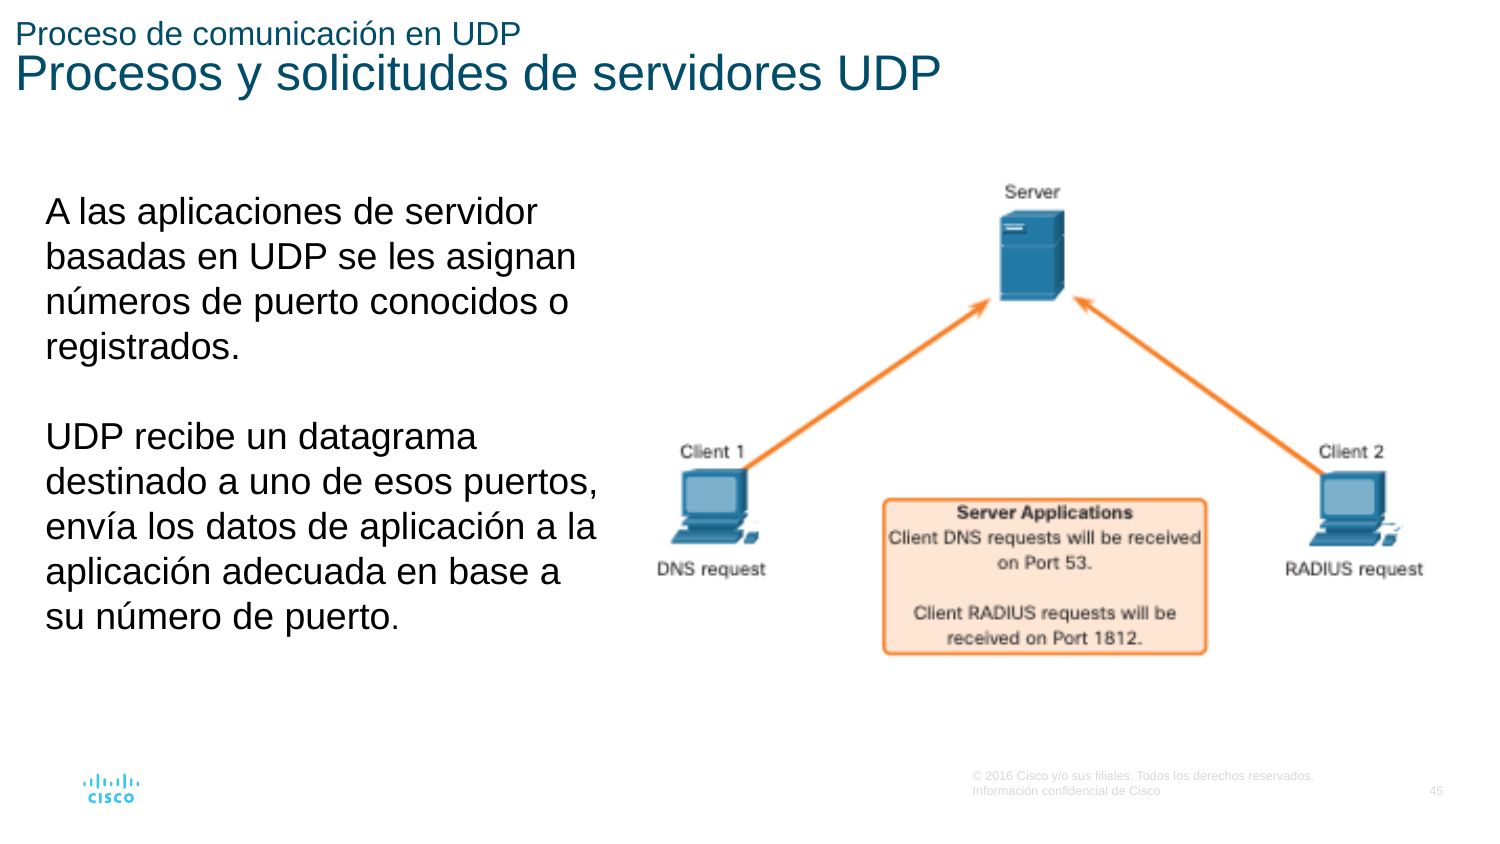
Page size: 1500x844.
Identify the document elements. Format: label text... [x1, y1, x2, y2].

title Proceso de comunicación en UDP Procesos y solicitudes de servidores UDP [0, 0, 1369, 121]
list A las aplicaciones de servidor basadas en UDP se les asignan números de puerto conocidos o registrados. UDP recibe un datagrama destinado a uno de esos puertos, envía los datos de aplicación a la aplicación adecuada en base a su número de puerto. [30, 179, 626, 739]
picture [644, 178, 1444, 666]
